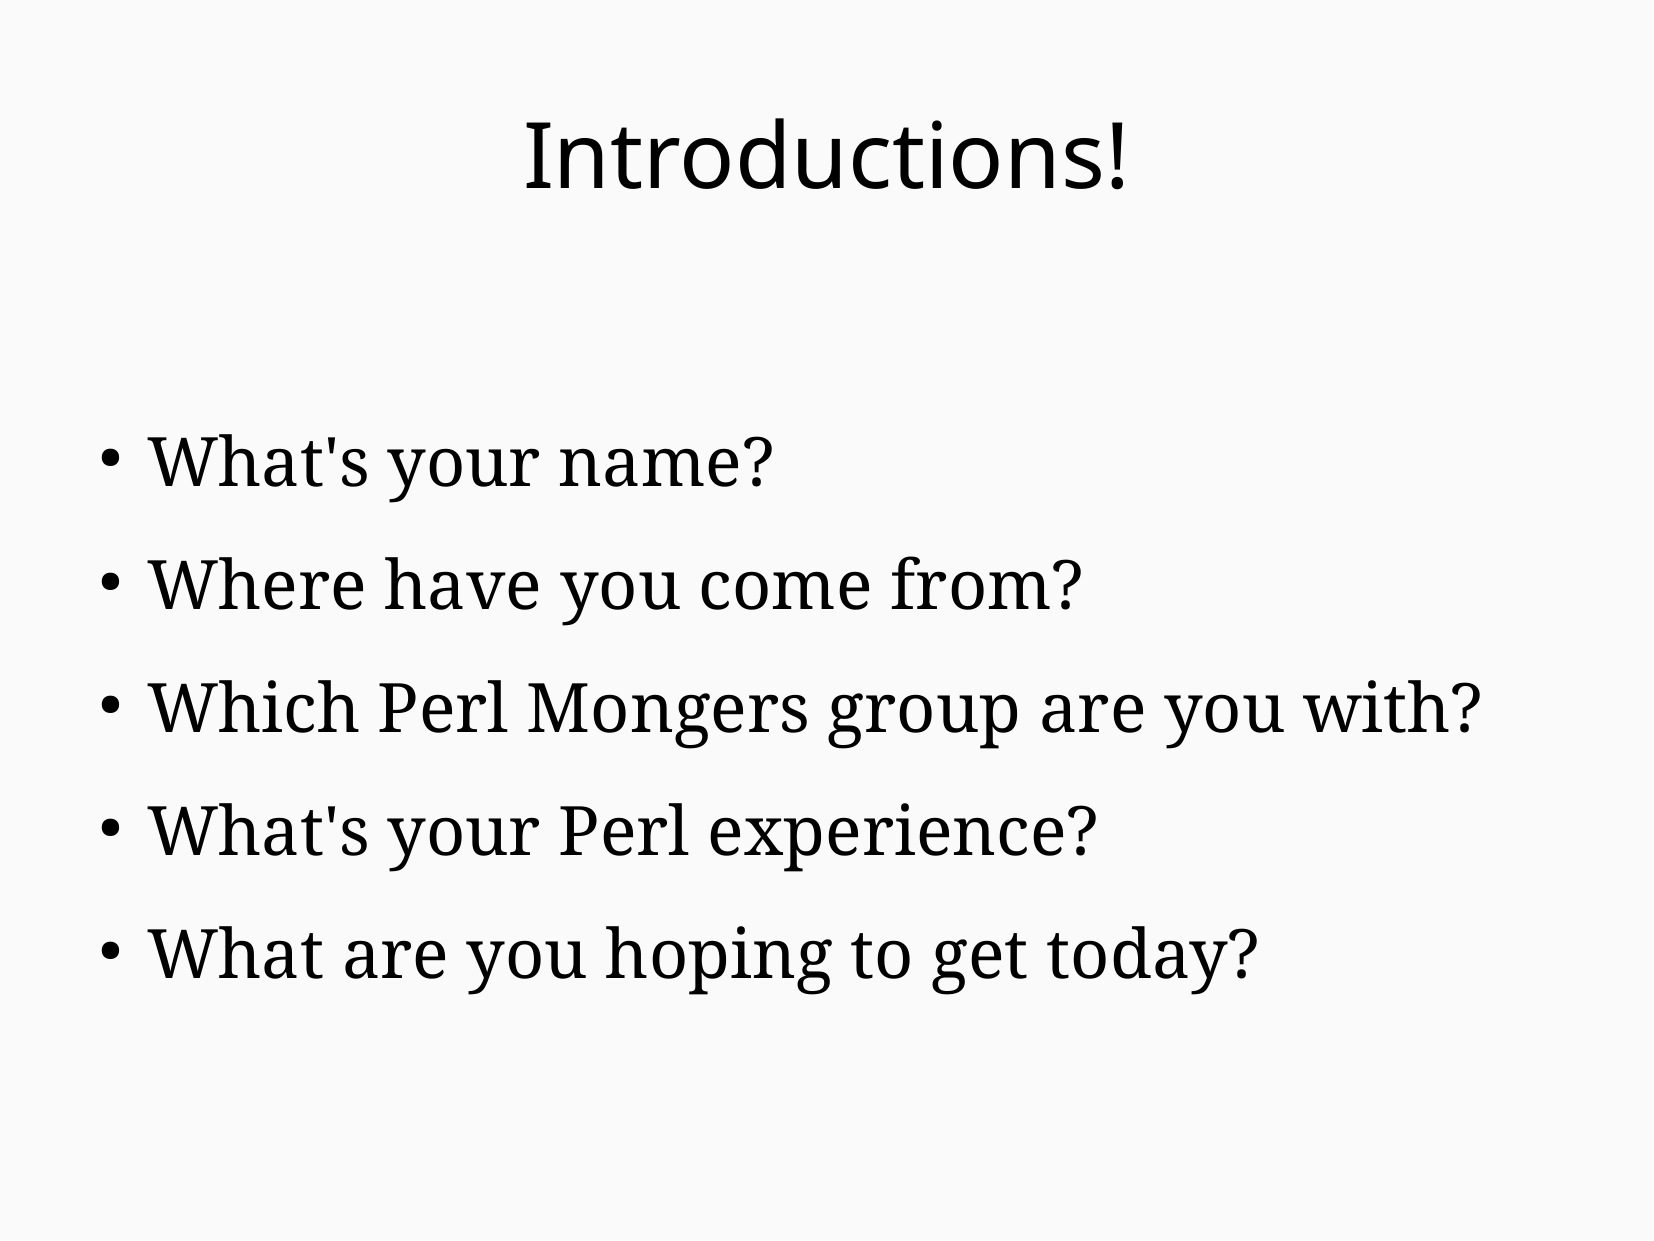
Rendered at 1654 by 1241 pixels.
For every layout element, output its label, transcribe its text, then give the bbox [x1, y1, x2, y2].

title Introductions! [82, 49, 1571, 257]
list What's your name? Where have you come from? Which Perl Mongers group are you with? What's your Perl experience? What are you hoping to get today? [82, 290, 1571, 1010]
